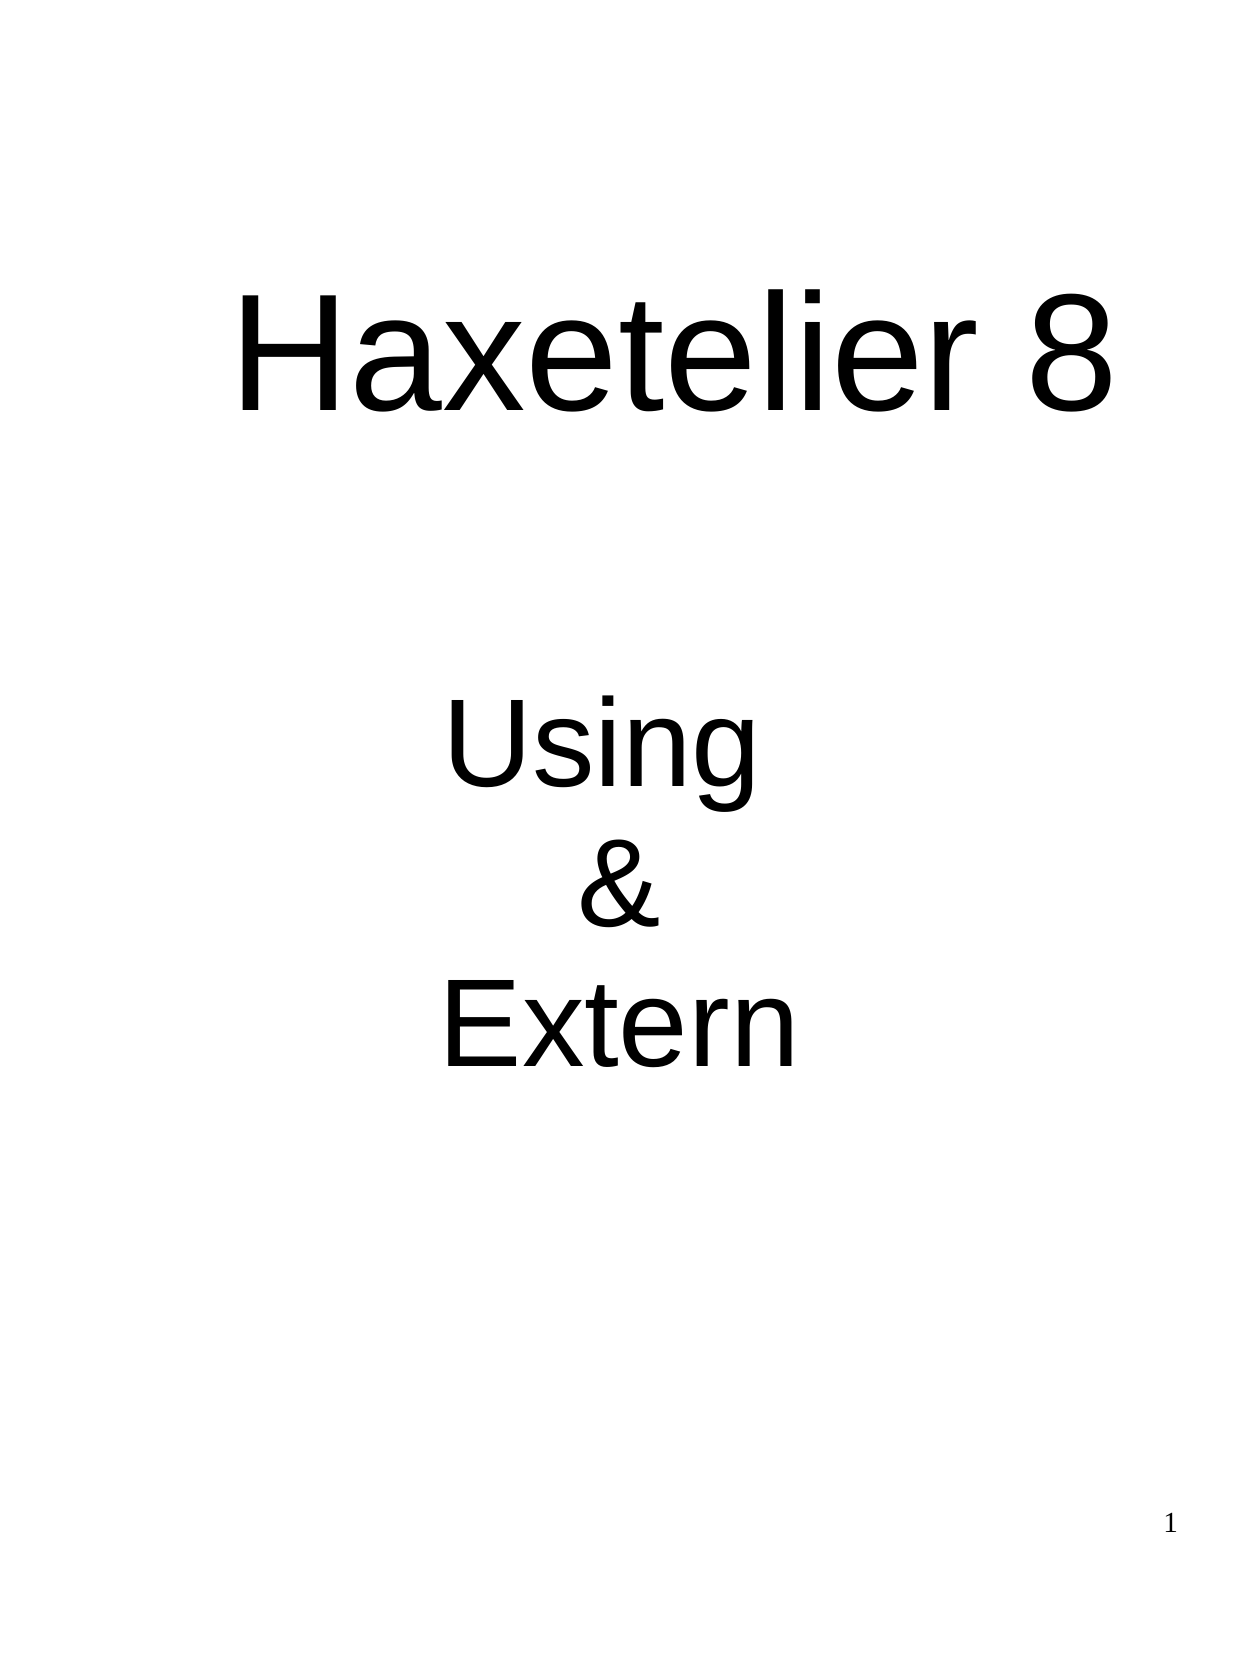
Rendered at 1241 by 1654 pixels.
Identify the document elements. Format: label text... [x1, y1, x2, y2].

text_box Using & Extern [423, 666, 815, 1246]
text_box Haxetelier 8 [214, 251, 1134, 520]
